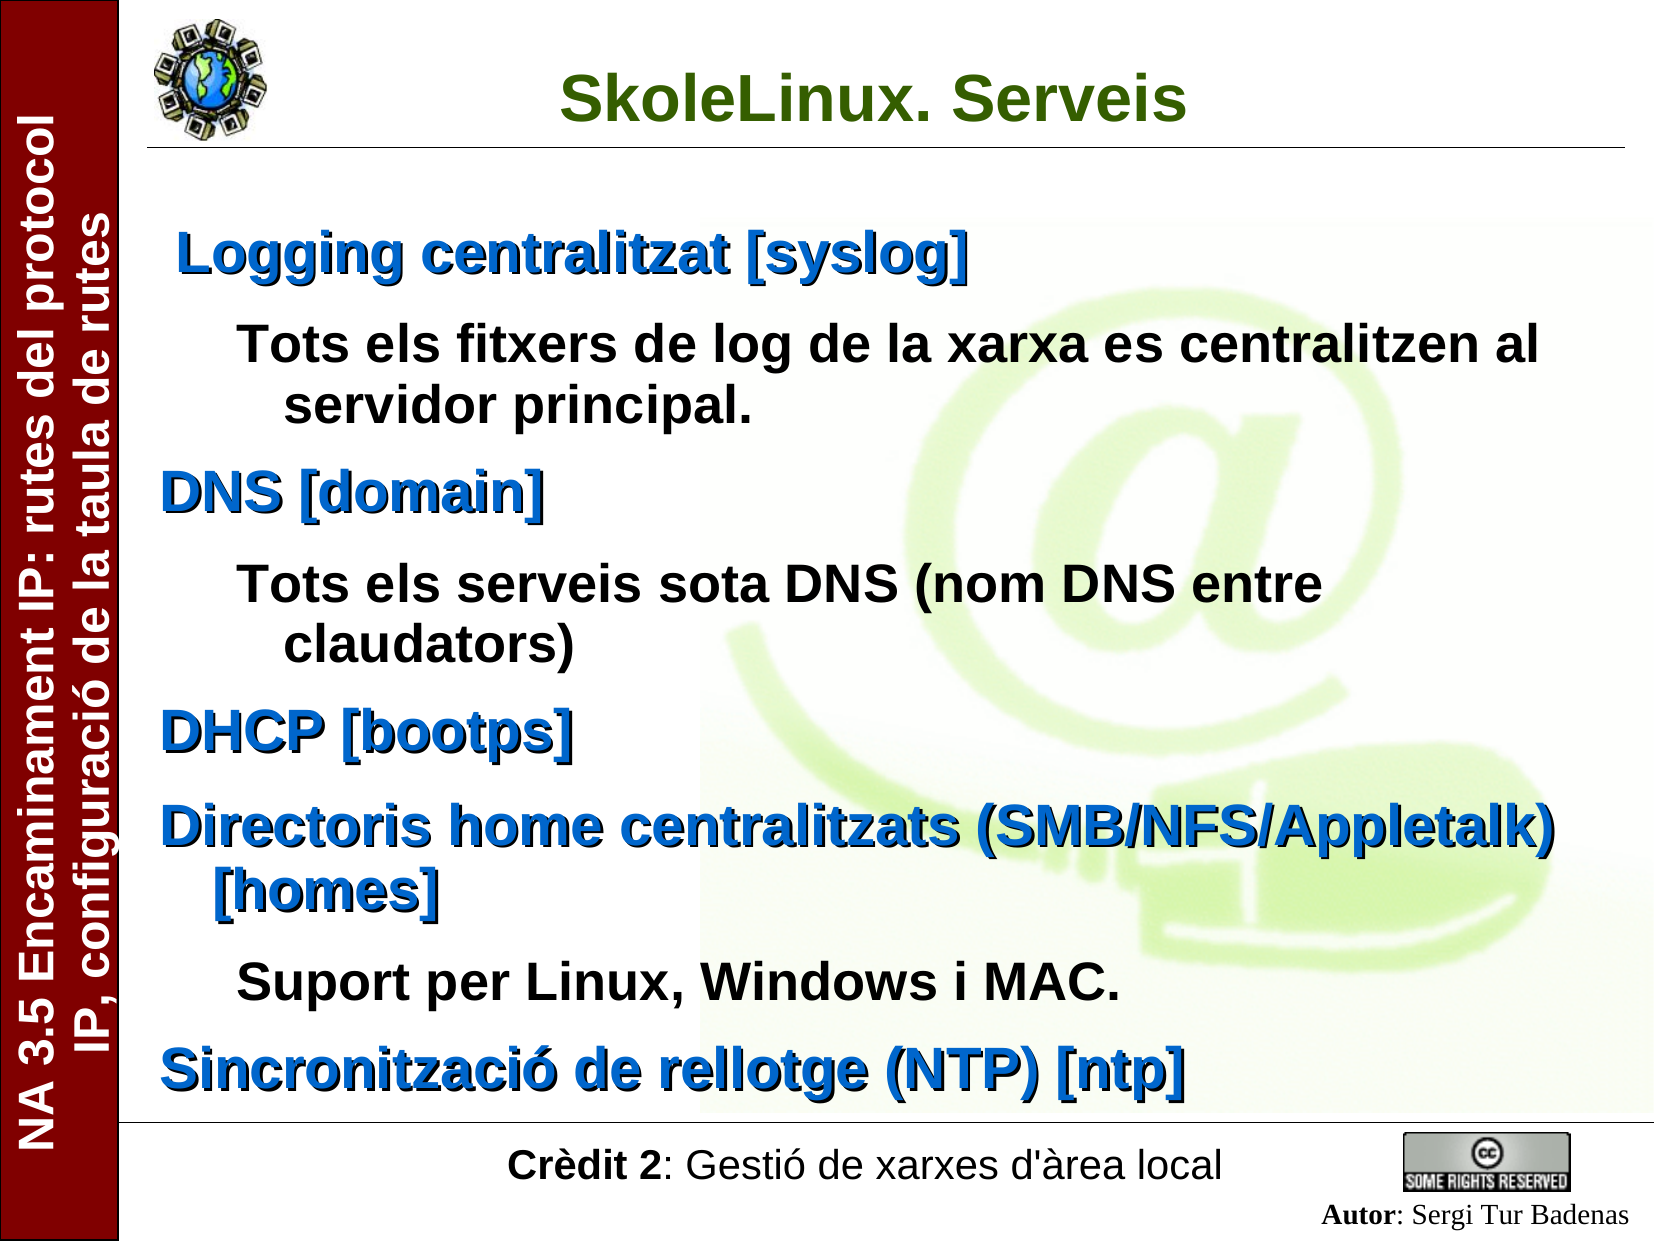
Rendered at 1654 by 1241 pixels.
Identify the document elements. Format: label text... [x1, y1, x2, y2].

picture [1403, 1132, 1571, 1192]
title SkoleLinux. Serveis [129, 49, 1619, 148]
list Logging centralitzat [syslog] Tots els fitxers de log de la xarxa es centralitzen al servidor principal. DNS [domain] Tots els serveis sota DNS (nom DNS entre claudators) DHCP [bootps] Directoris home centralitzats (SMB/NFS/Appletalk) [homes] Suport per Linux, Windows i MAC. Sincronització de rellotge (NTP) [ntp] [141, 219, 1630, 1102]
picture [154, 19, 268, 49]
picture [700, 217, 1654, 1113]
